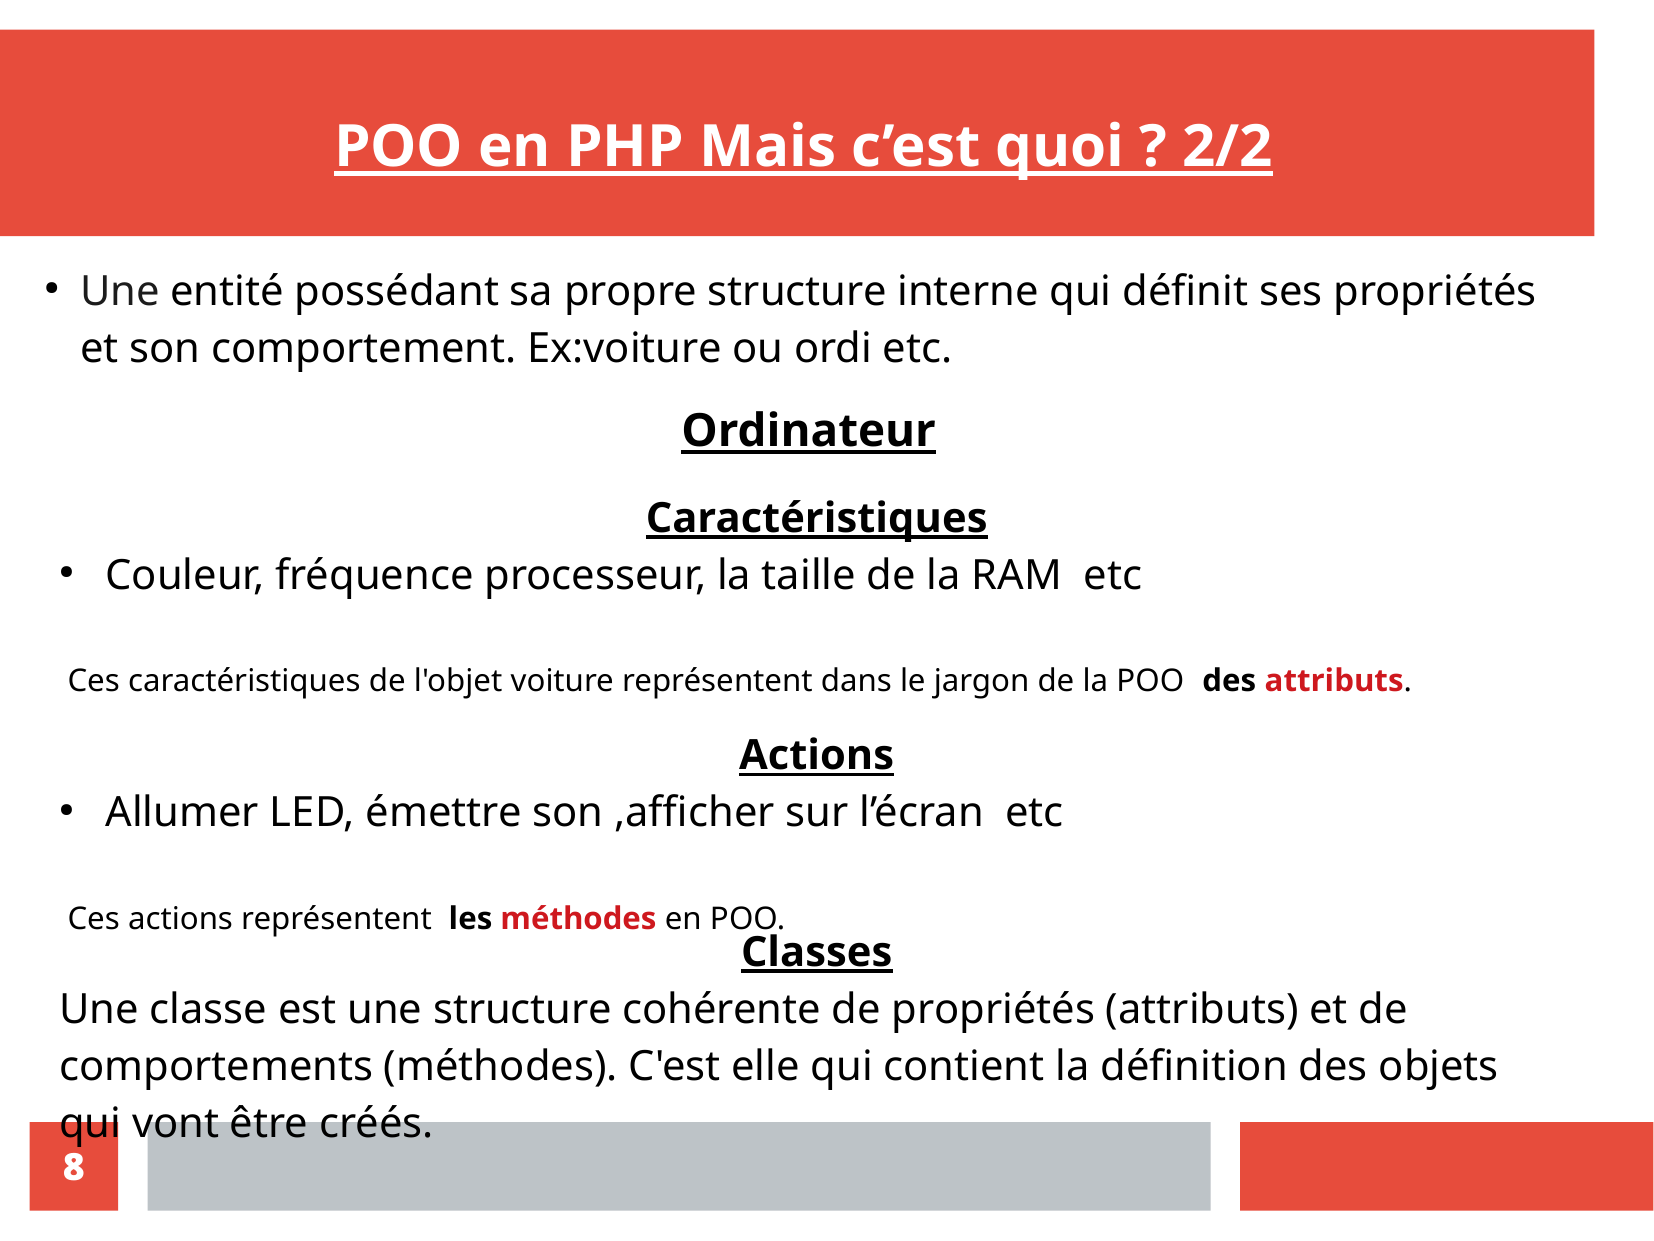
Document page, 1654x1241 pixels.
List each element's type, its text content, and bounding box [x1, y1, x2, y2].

text_box Ordinateur [646, 397, 1021, 461]
text_box Caractéristiques Couleur, fréquence processeur, la taille de la RAM etc Ces caractéristiques de l'objet voiture représentent dans le jargon de la POO des attributs. [44, 480, 1554, 686]
text_box Actions Allumer LED, émettre son ,afficher sur l’écran etc Ces actions représentent les méthodes en POO. [44, 717, 1554, 914]
list Une entité possédant sa propre structure interne qui définit ses propriétés et son comportement. Ex:voiture ou ordi etc. [44, 260, 1551, 480]
title POO en PHP Mais c’est quoi ? 2/2 [148, 36, 1390, 184]
list Une entité possédant sa propre structure interne qui définit ses propriétés et son comportement. Ex:voiture ou ordi etc. [44, 686, 1551, 717]
text_box Classes Une classe est une structure cohérente de propriétés (attributs) et de comportements (méthodes). C'est elle qui contient la définition des objets qui vont être créés. [44, 914, 1554, 1220]
